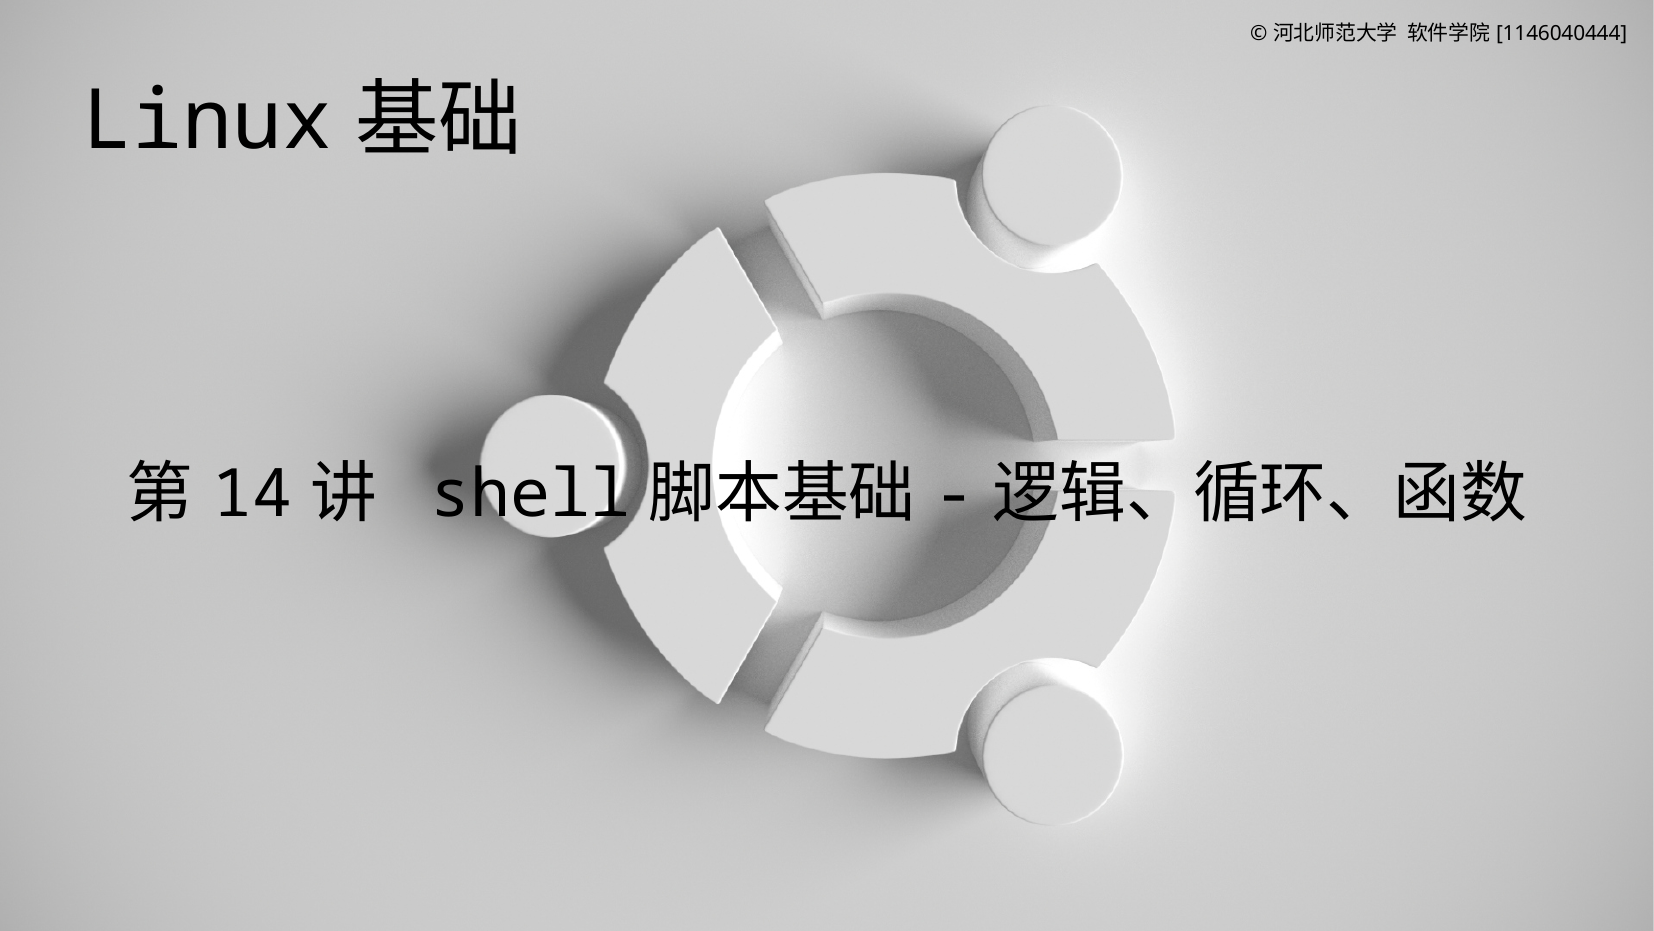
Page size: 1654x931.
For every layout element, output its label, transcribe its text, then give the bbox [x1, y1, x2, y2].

picture [0, 0, 1654, 931]
title Linux基础 [82, 37, 1571, 189]
subtitle 第14讲 shell脚本基础-逻辑、循环、函数 [82, 217, 1571, 758]
